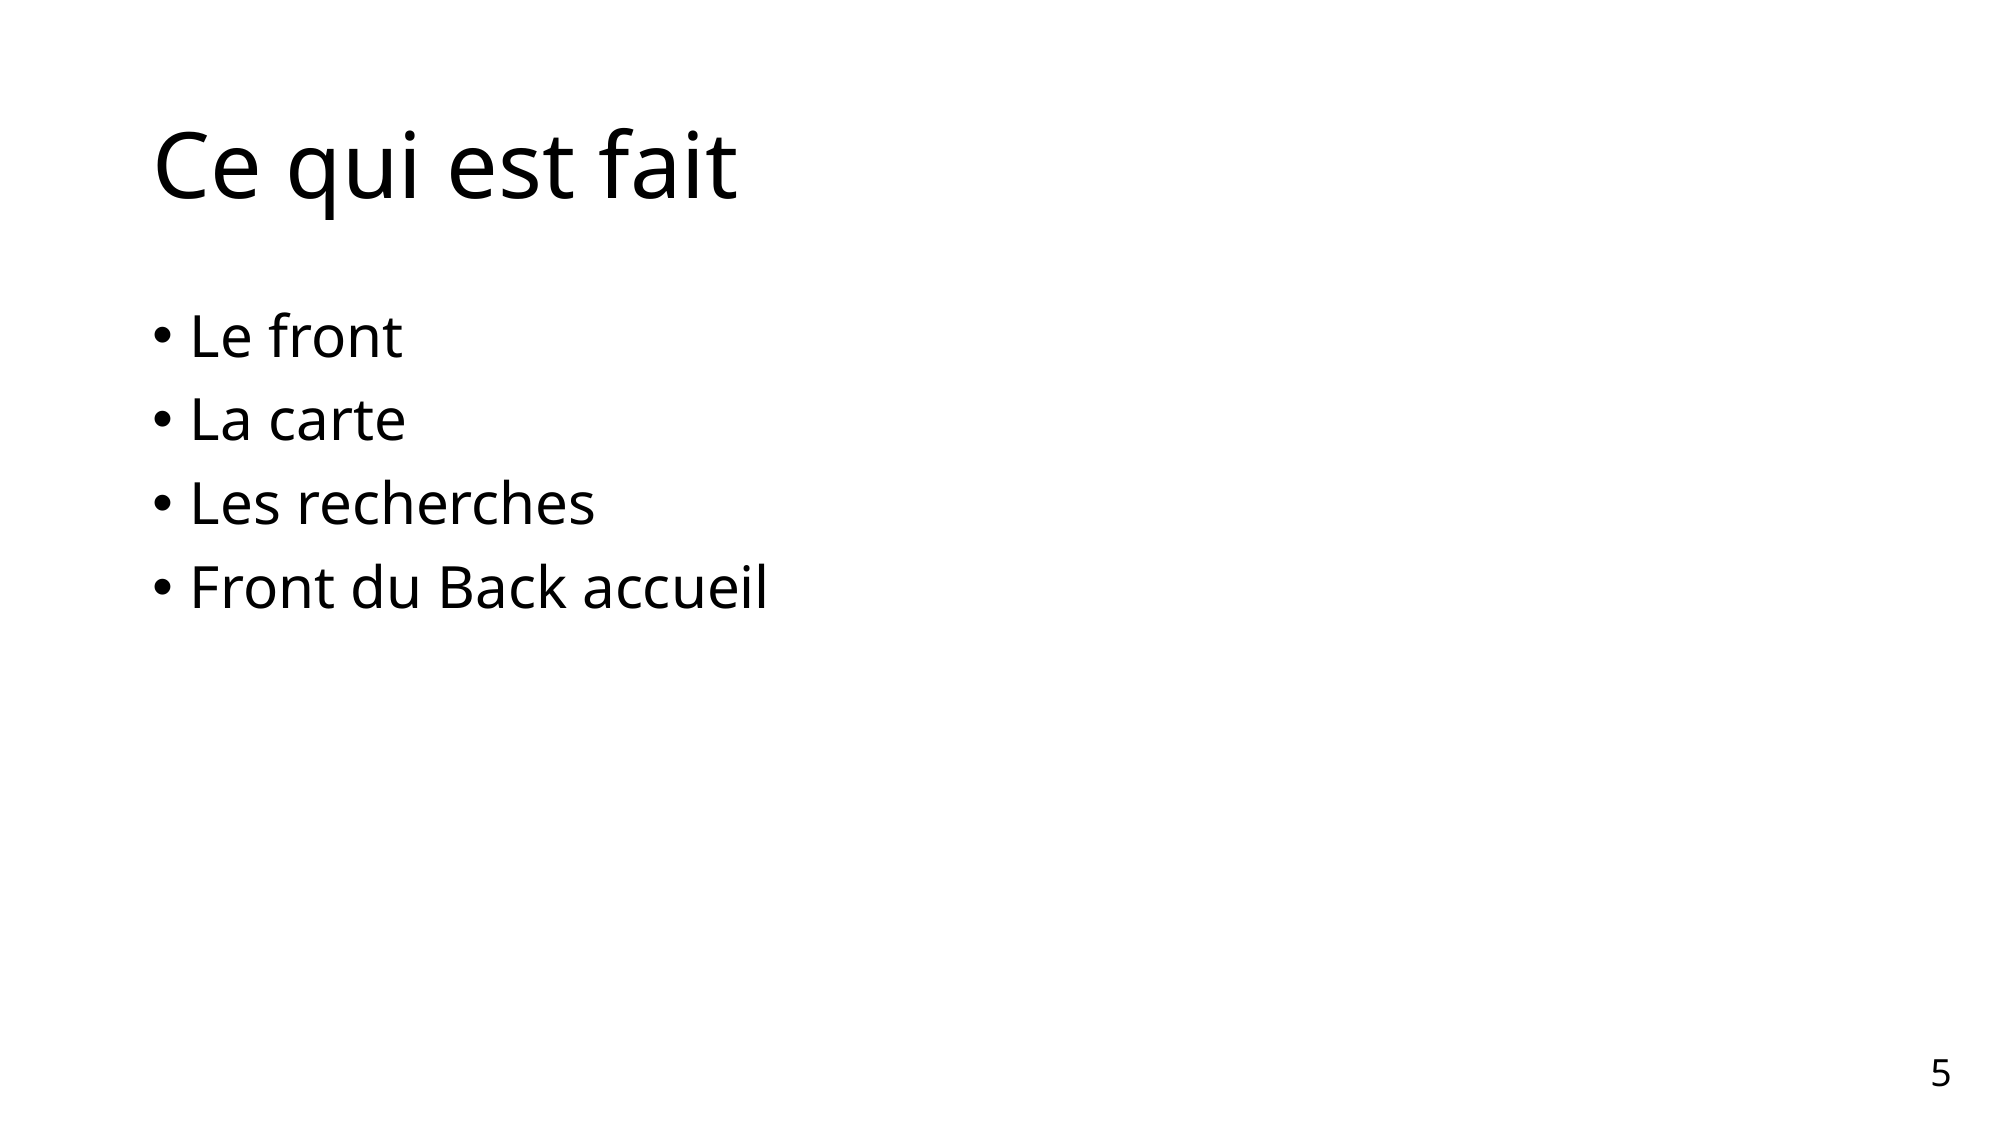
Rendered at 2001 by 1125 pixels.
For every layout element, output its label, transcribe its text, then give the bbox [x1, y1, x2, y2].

list Le front La carte Les recherches Front du Back accueil [137, 299, 1863, 1014]
text_box 5 [1915, 1041, 2000, 1102]
title Ce qui est fait [137, 59, 1863, 278]
